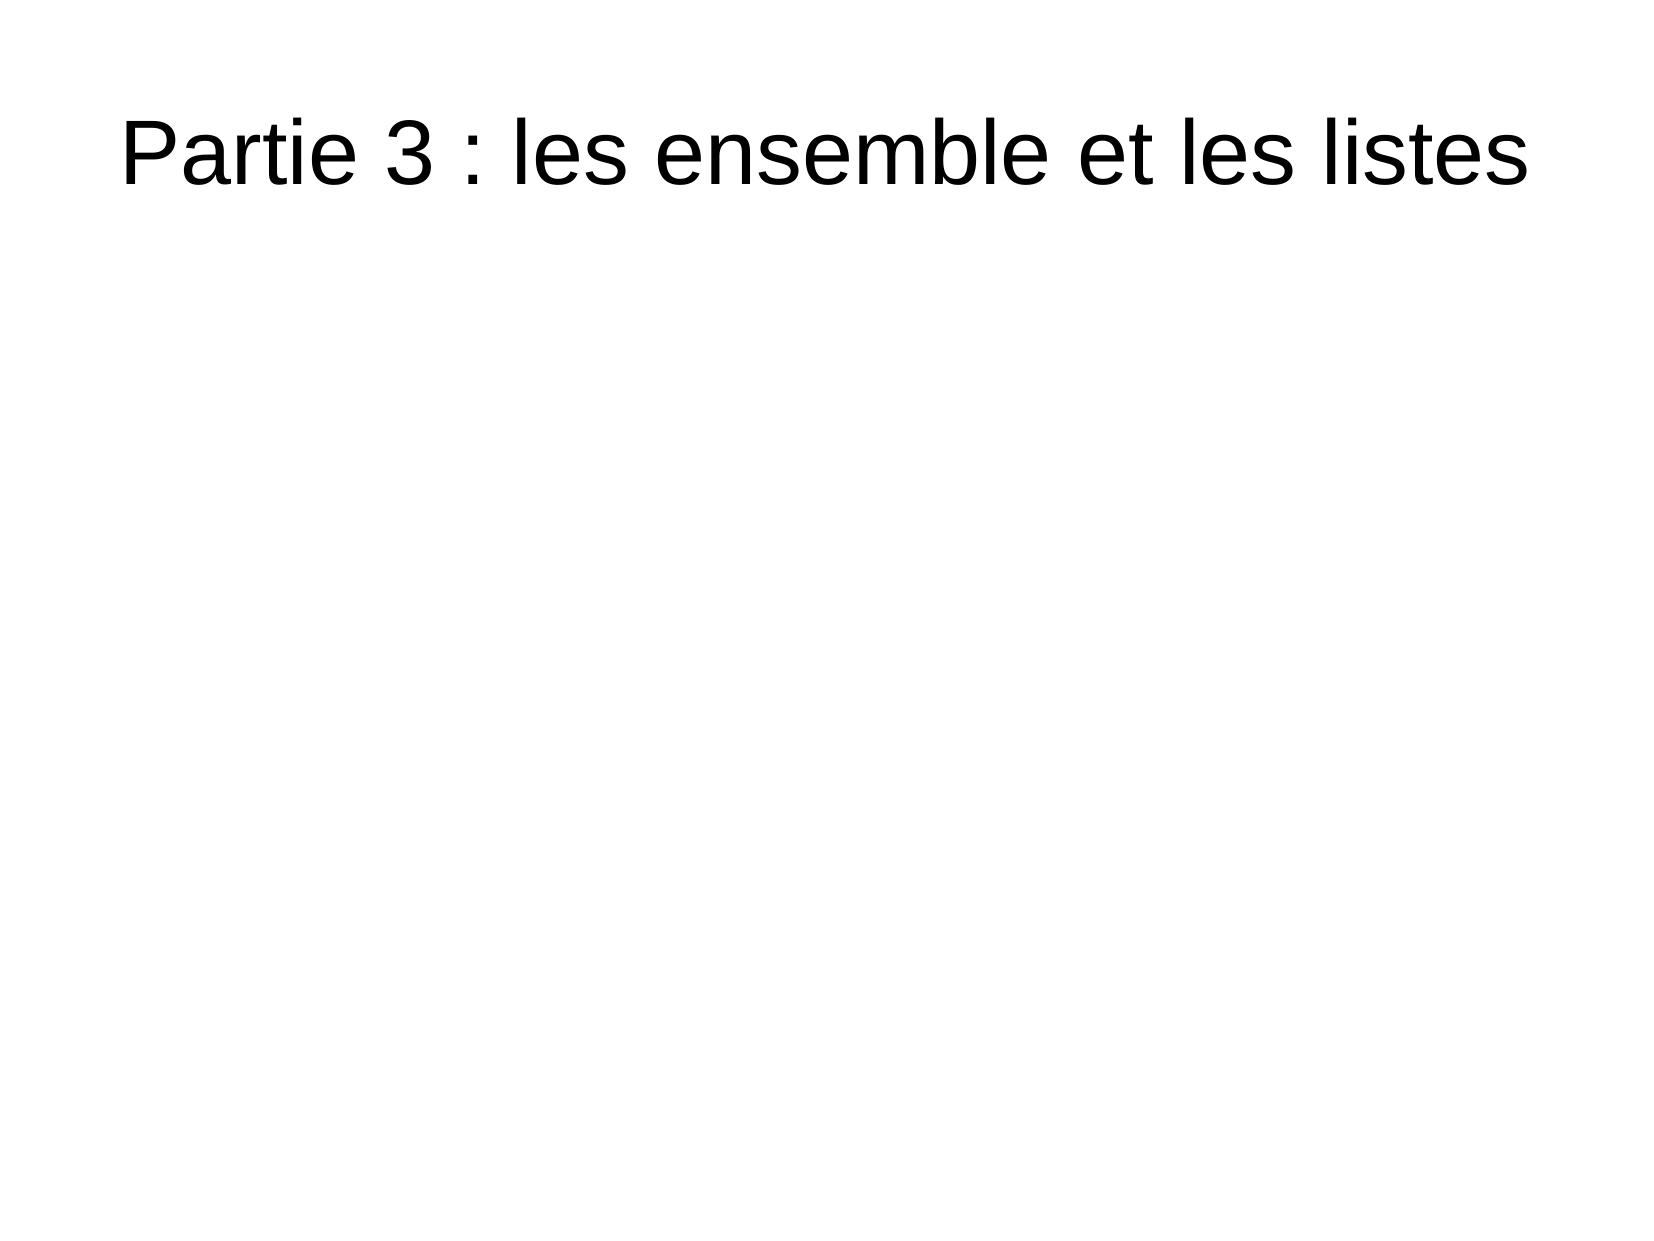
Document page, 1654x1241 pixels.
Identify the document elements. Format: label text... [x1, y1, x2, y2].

title Partie 3 : les ensemble et les listes [82, 49, 1571, 257]
